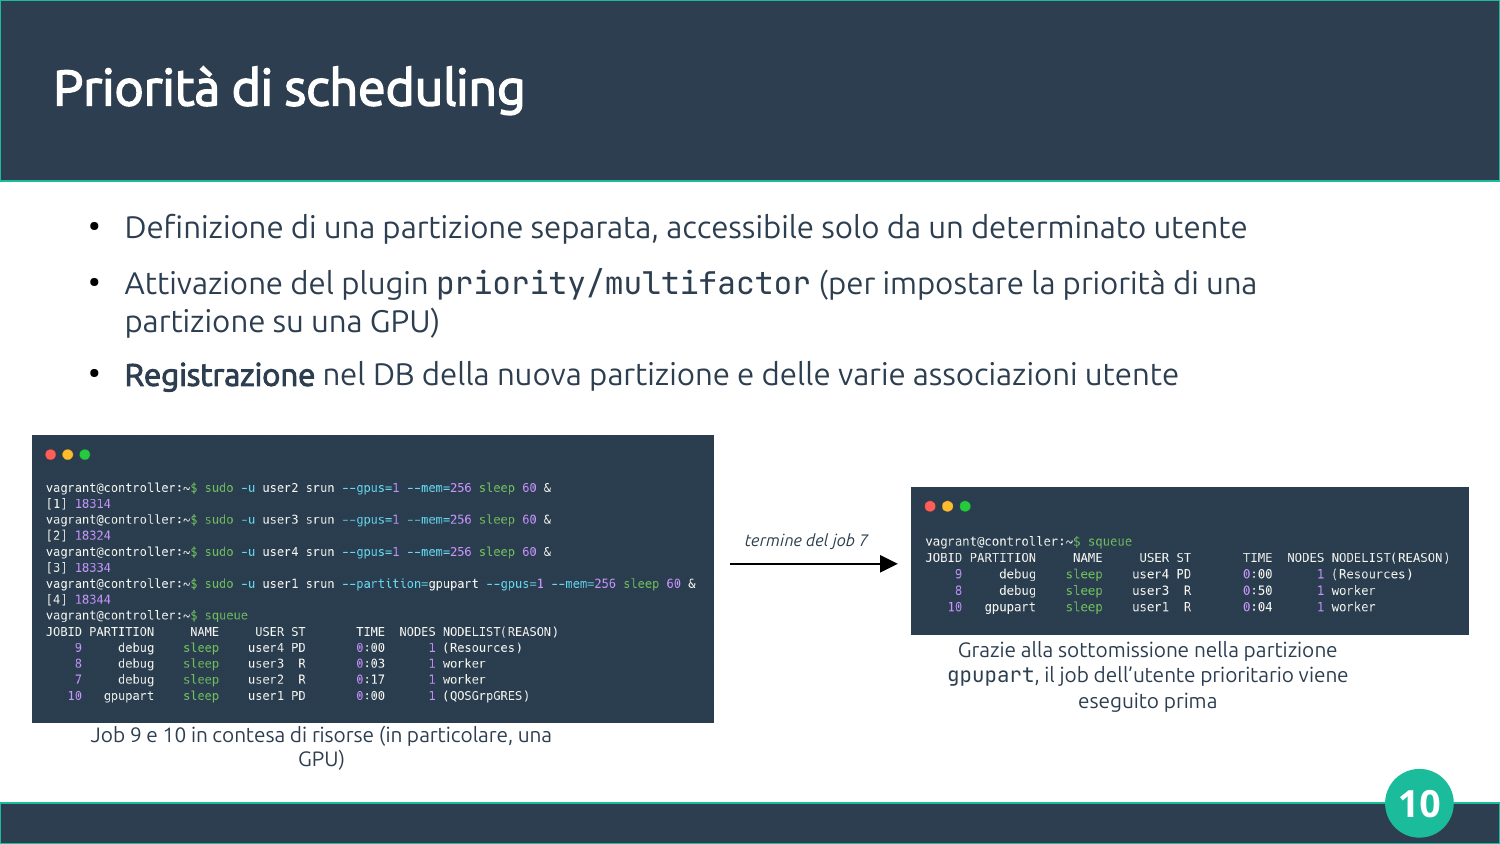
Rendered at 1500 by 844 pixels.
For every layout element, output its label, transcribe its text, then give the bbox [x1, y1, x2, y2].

text_box Job 9 e 10 in contesa di risorse (in particolare, una GPU) [75, 722, 619, 772]
text_box Definizione di una partizione separata, accessibile solo da un determinato utente Attivazione del plugin priority/multifactor (per impostare la priorità di una partizione su una GPU) Registrazione nel DB della nuova partizione e delle varie associazioni utente [74, 201, 1398, 408]
title Priorità di scheduling [53, 33, 1447, 141]
text_box termine del job 7 [730, 523, 883, 557]
picture [32, 435, 714, 723]
text_box Grazie alla sottomissione nella partizione gpupart, il job dell’utente prioritario viene eseguito prima [932, 636, 1439, 715]
picture [911, 487, 1469, 635]
